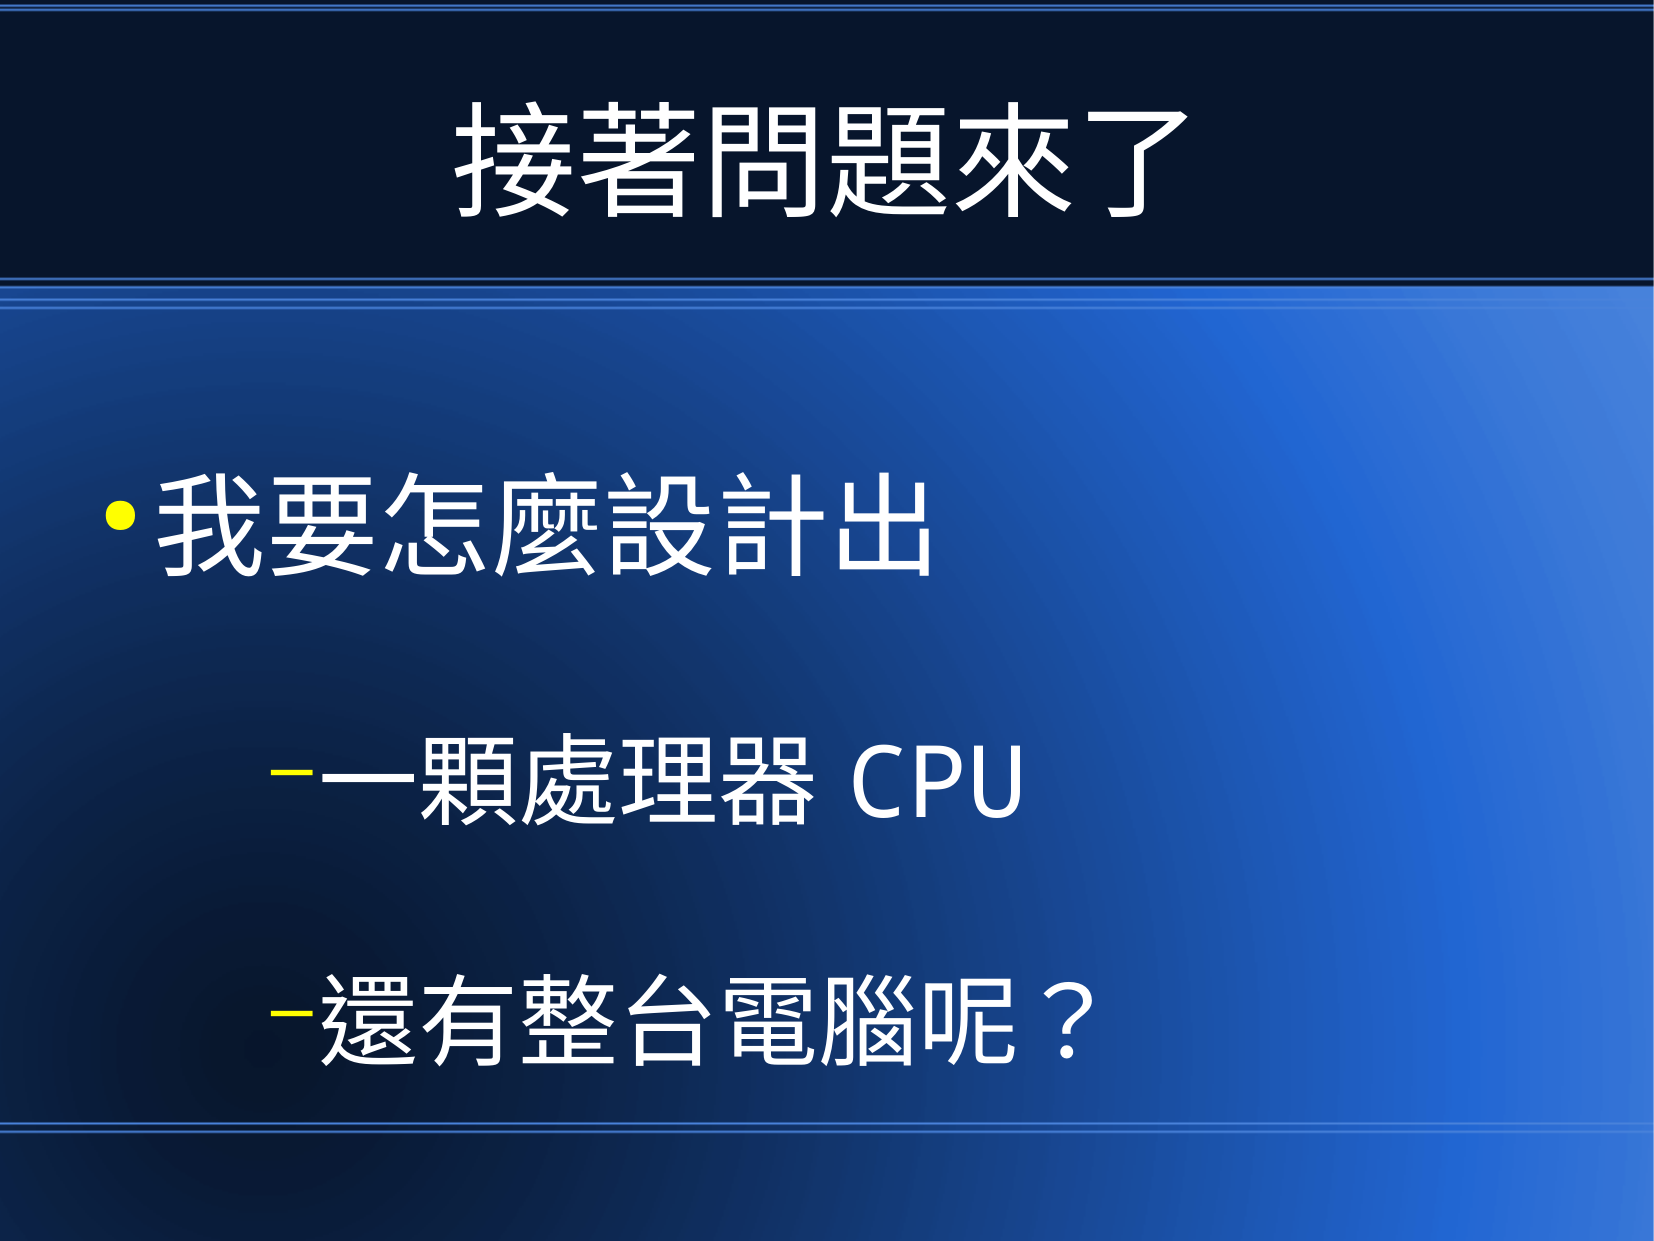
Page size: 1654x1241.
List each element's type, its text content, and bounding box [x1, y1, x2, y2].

title 接著問題來了 [82, 49, 1571, 257]
list 我要怎麼設計出 一顆處理器CPU 還有整台電腦呢？ [82, 355, 1571, 1241]
picture [0, 0, 1654, 1241]
